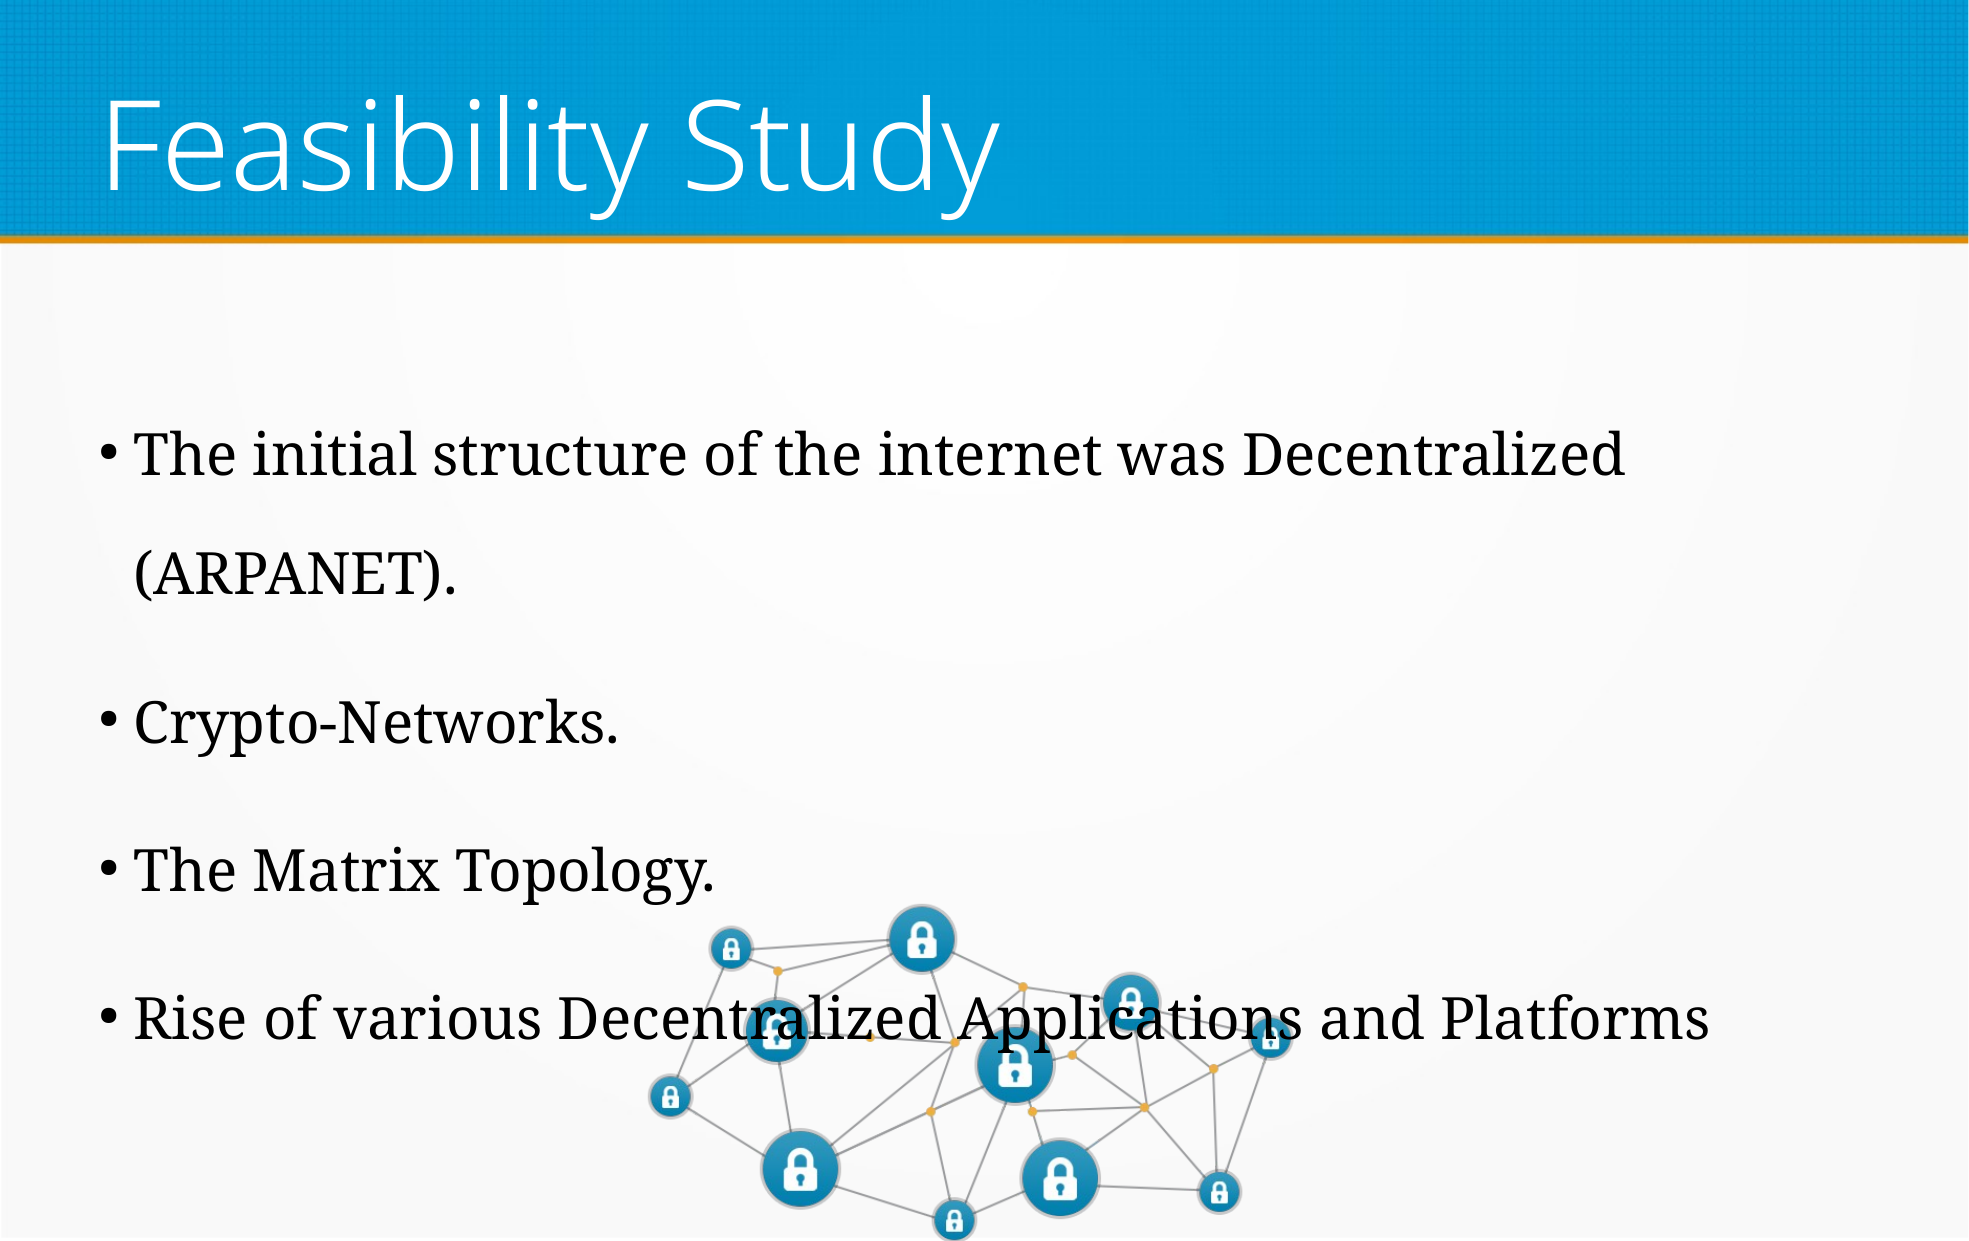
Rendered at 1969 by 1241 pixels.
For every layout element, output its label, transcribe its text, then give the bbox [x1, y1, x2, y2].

list The initial structure of the internet was Decentralized (ARPANET). Crypto-Networks. The Matrix Topology. Rise of various Decentralized Applications and Platforms [98, 374, 1861, 1140]
picture [0, 233, 1969, 1241]
title Feasibility Study [98, 19, 1870, 227]
